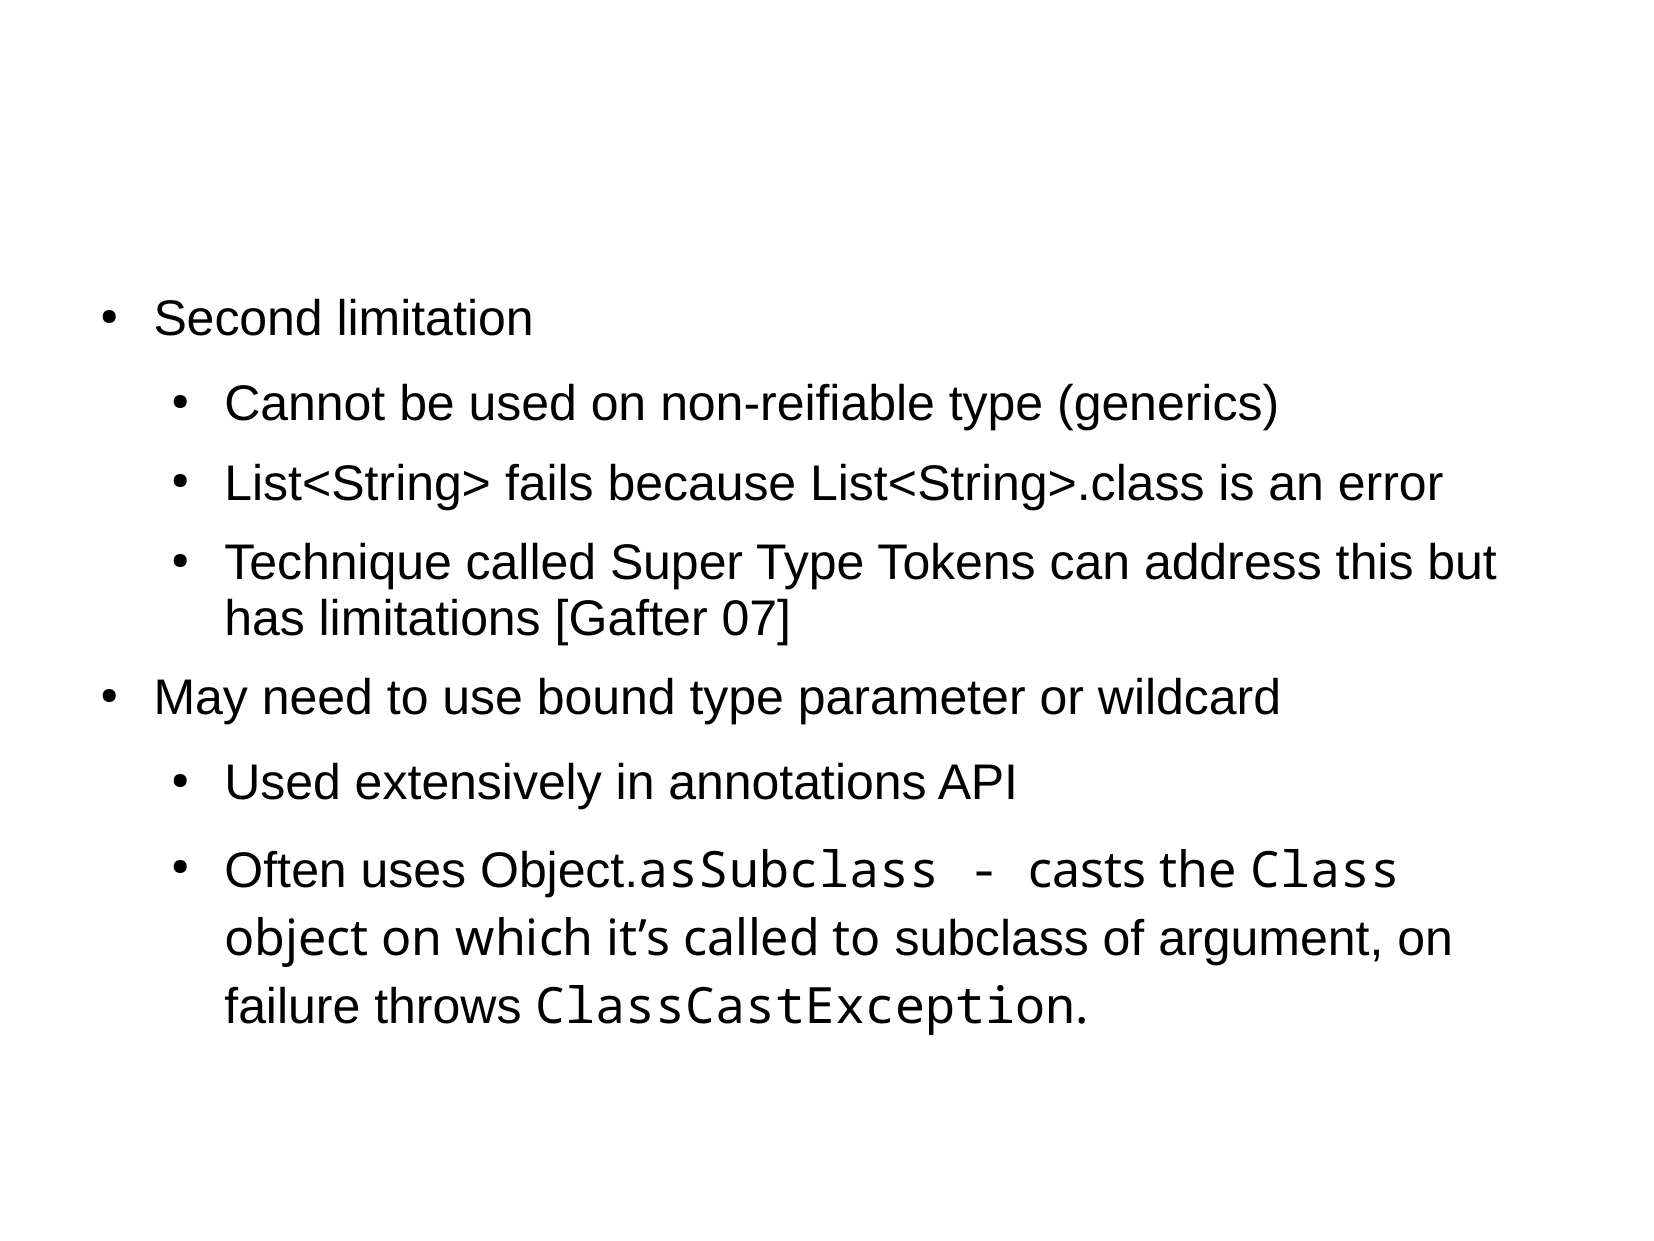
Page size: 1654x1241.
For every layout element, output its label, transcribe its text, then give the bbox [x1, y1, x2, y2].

list Second limitation Cannot be used on non-reifiable type (generics) List<String> fails because List<String>.class is an error Technique called Super Type Tokens can address this but has limitations [Gafter 07] May need to use bound type parameter or wildcard Used extensively in annotations API Often uses Object.asSubclass - casts the Class object on which it’s called to subclass of argument, on failure throws ClassCastException. [82, 290, 1571, 1094]
